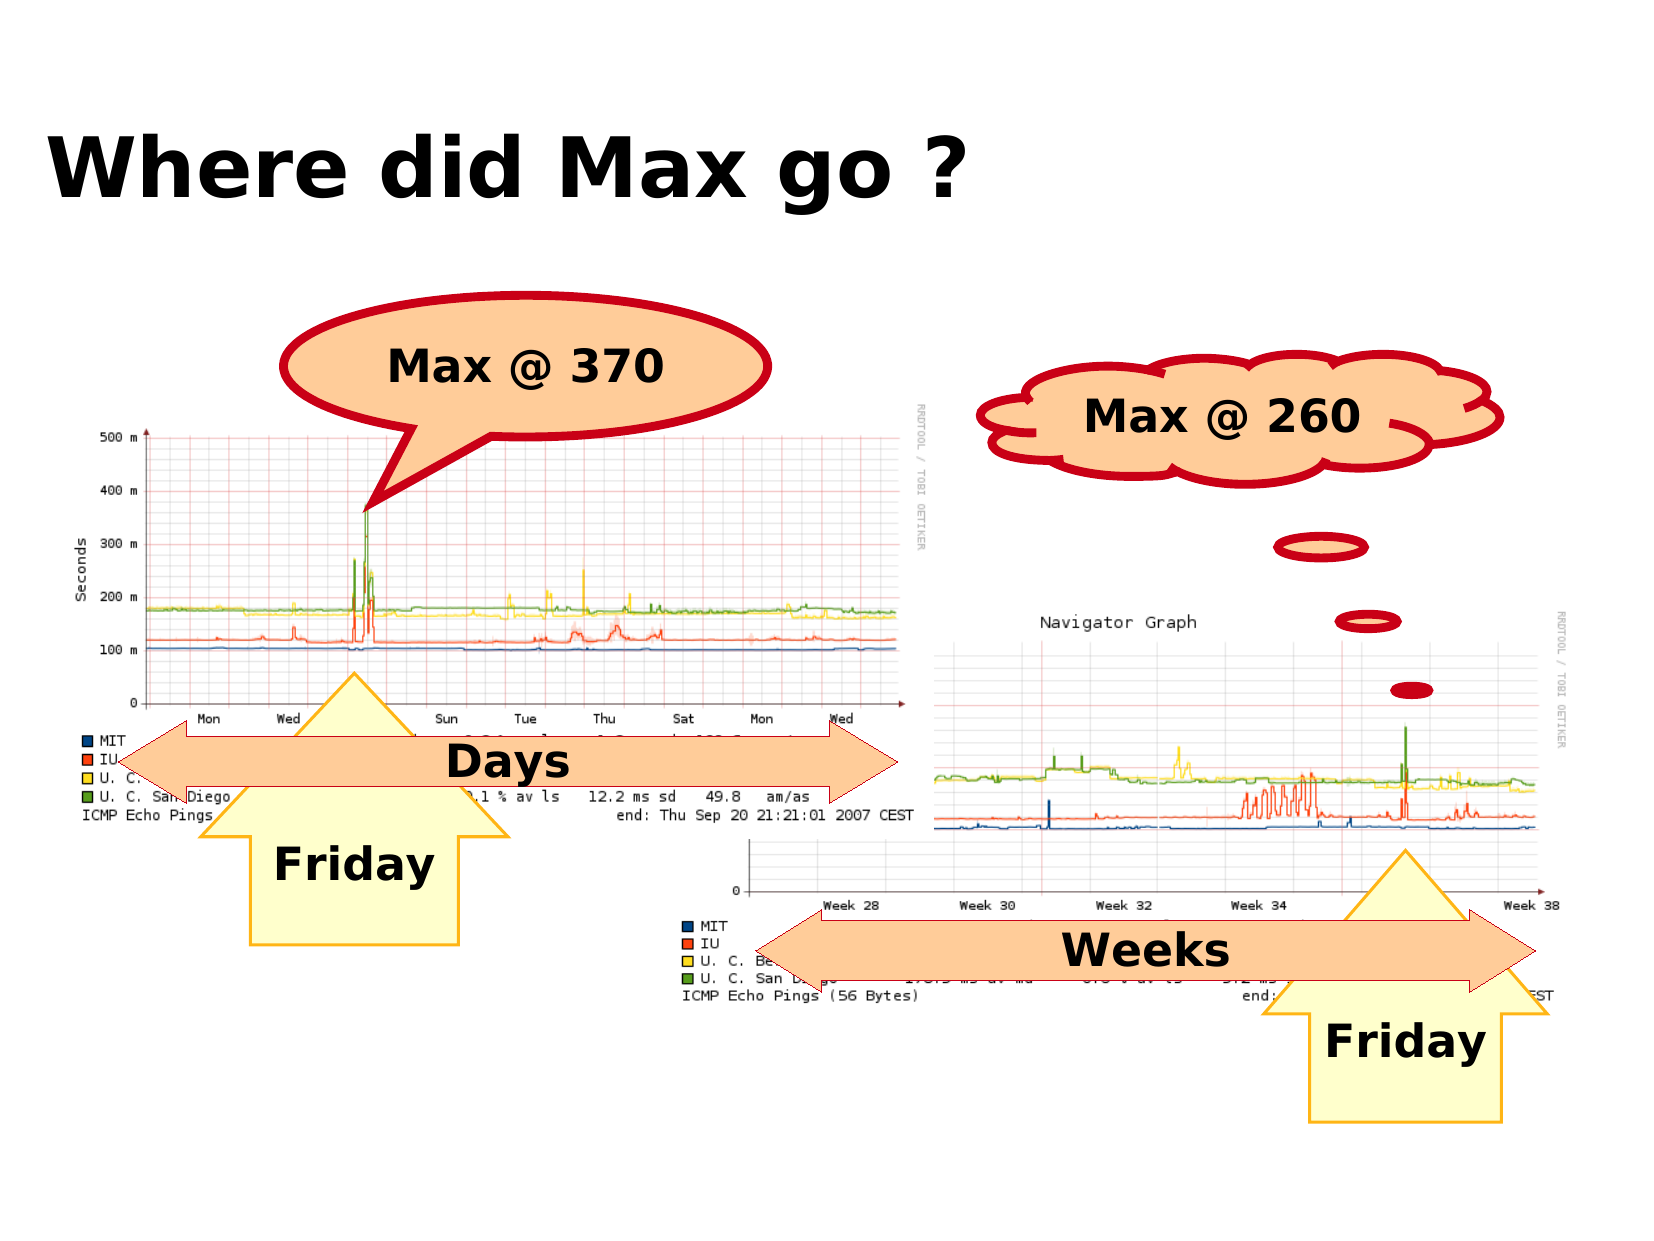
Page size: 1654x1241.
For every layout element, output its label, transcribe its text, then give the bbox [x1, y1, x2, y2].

picture [62, 394, 1575, 1018]
text_box Friday [1345, 850, 1466, 920]
text_box Max @ 260 [1277, 536, 1365, 558]
text_box Friday [295, 673, 414, 736]
text_box Friday [200, 787, 508, 945]
text_box Days [118, 720, 898, 804]
text_box Max @ 260 [1339, 614, 1398, 629]
title Where did Max go ? [45, 101, 1583, 237]
text_box Friday [1263, 969, 1548, 1123]
text_box Max @ 370 [283, 295, 768, 502]
text_box Max @ 260 [980, 354, 1501, 485]
text_box Max @ 260 [1395, 686, 1429, 695]
text_box Weeks [755, 909, 1536, 993]
